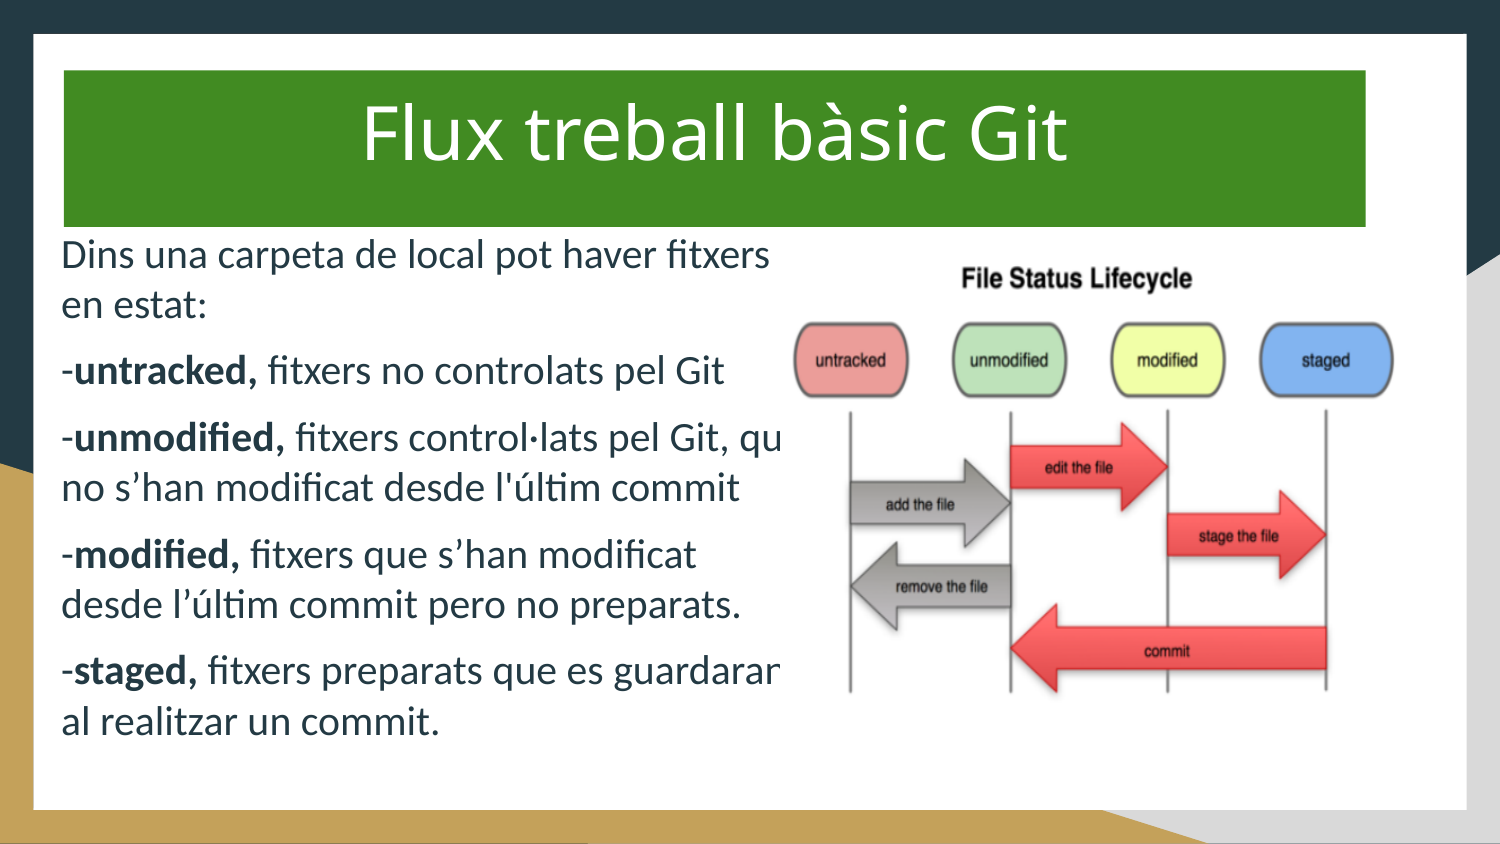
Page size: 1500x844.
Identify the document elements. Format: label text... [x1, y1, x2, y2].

title Flux treball bàsic Git [63, 70, 1366, 227]
list Dins una carpeta de local pot haver fitxers en estat: -untracked, fitxers no controlats pel Git -unmodified, fitxers control·lats pel Git, que no s’han modificat desde l'últim commit -modified, fitxers que s’han modificat desde l’últim commit pero no preparats. -staged, fitxers preparats que es guardaran al realitzar un commit. [46, 211, 822, 787]
picture [780, 248, 1409, 723]
